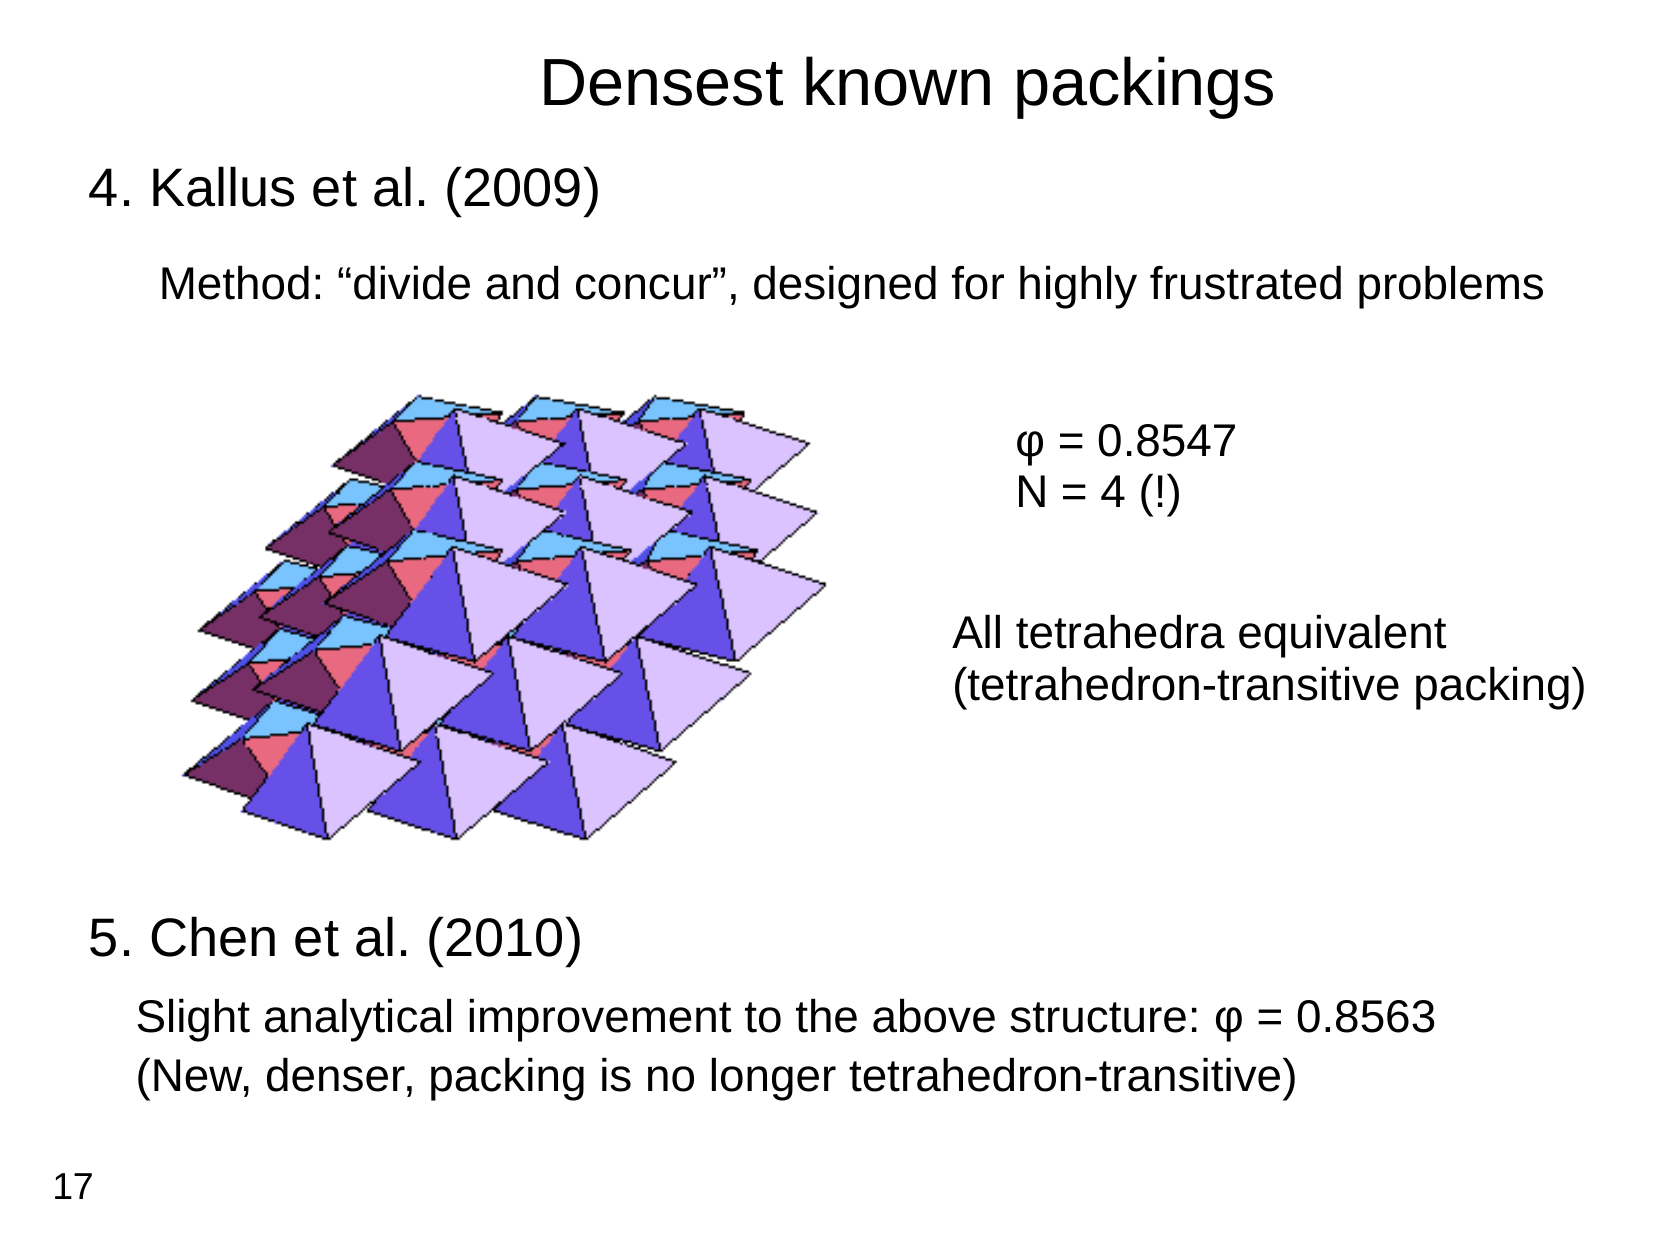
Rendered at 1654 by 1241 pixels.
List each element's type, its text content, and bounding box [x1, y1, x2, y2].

text_box 17 [37, 1157, 109, 1215]
text_box 5. Chen et al. (2010) [74, 900, 599, 976]
text_box φ = 0.8547 N = 4 (!) [1000, 407, 1253, 526]
text_box 4. Kallus et al. (2009) [74, 150, 617, 226]
text_box Slight analytical improvement to the above structure: φ = 0.8563 [120, 983, 1464, 1051]
text_box (New, denser, packing is no longer tetrahedron-transitive) [120, 1043, 1326, 1110]
text_box All tetrahedra equivalent (tetrahedron-transitive packing) [937, 600, 1603, 718]
text_box Method: “divide and concur”, designed for highly frustrated problems [144, 250, 1561, 317]
text_box Densest known packings [524, 37, 1295, 128]
picture [160, 373, 849, 863]
